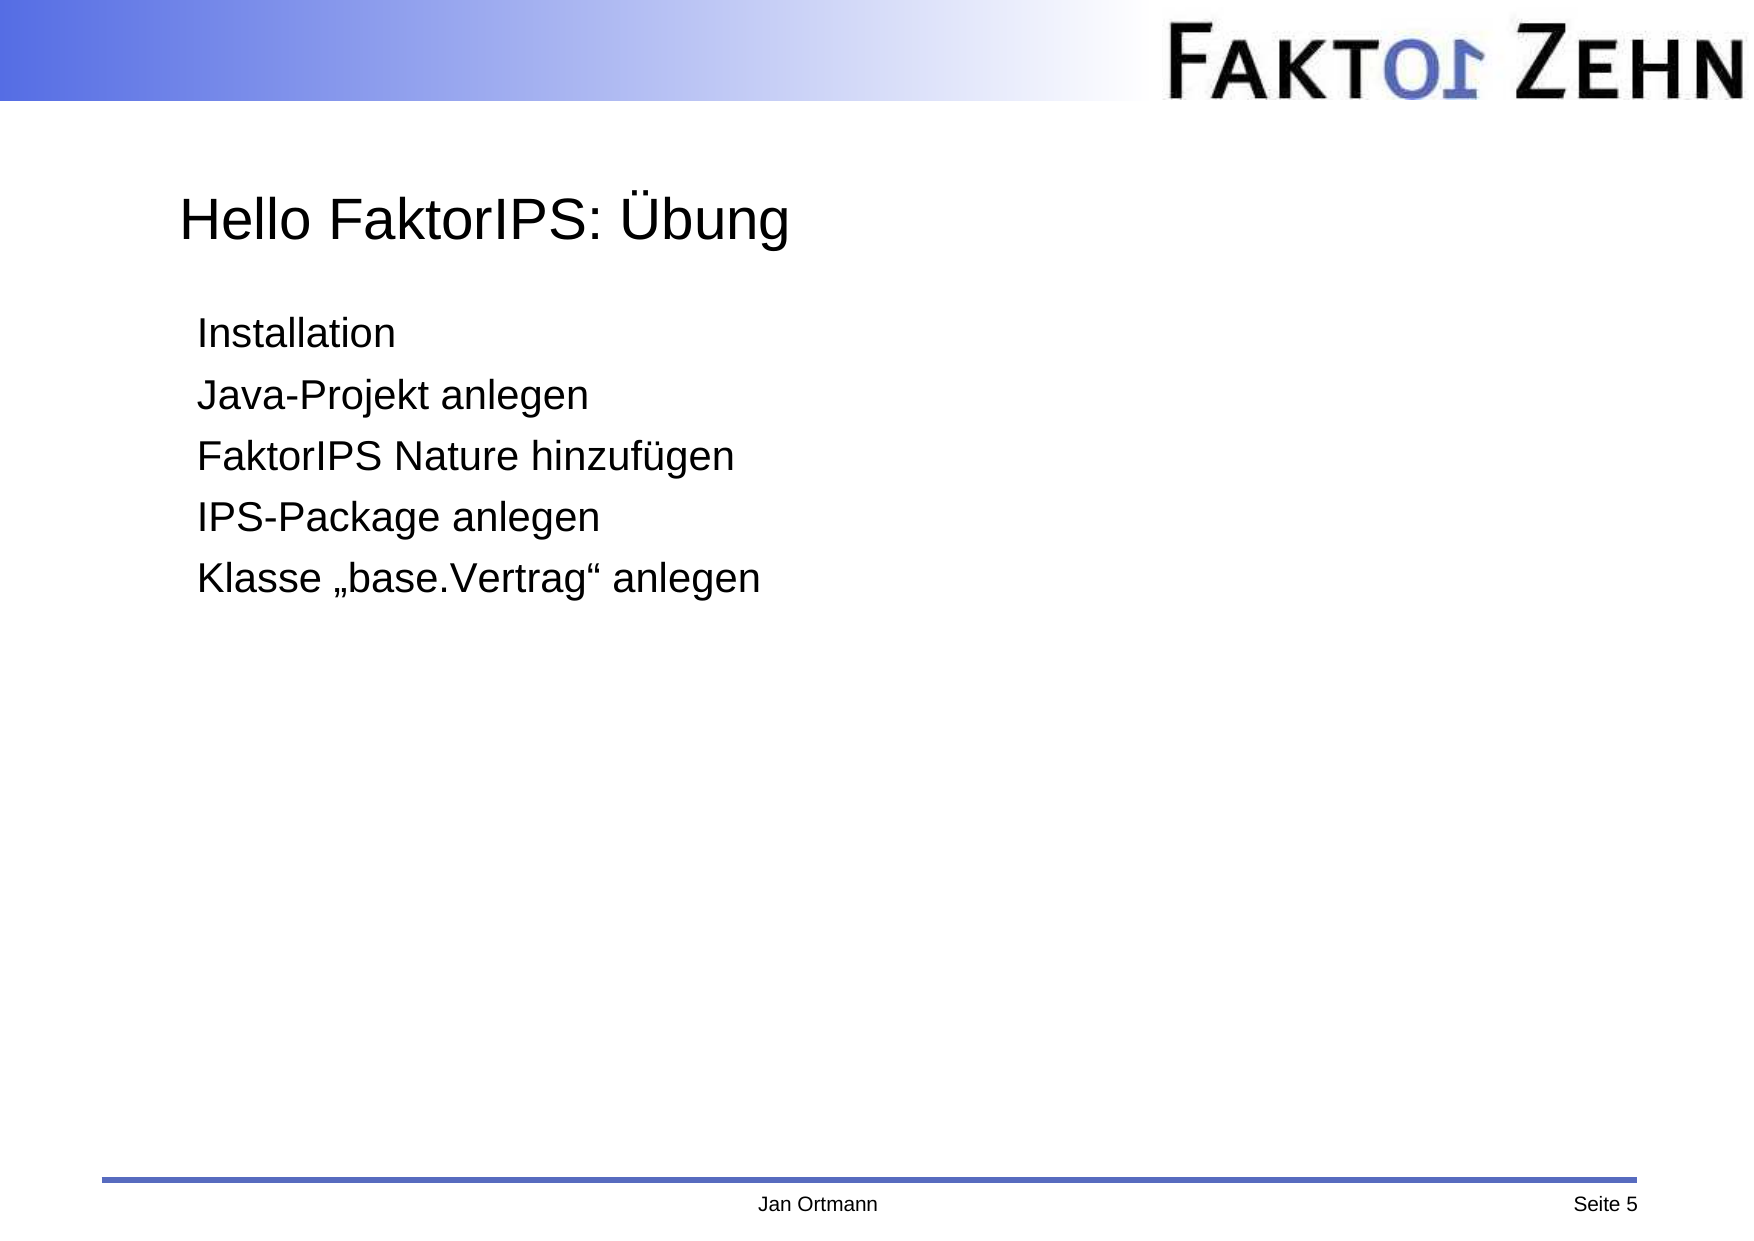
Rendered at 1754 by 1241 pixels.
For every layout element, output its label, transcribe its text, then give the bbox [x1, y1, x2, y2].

list Installation Java-Projekt anlegen FaktorIPS Nature hinzufügen IPS-Package anlegen Klasse „base.Vertrag“ anlegen [179, 310, 1576, 1078]
title Hello FaktorIPS: Übung [179, 142, 1576, 296]
picture [1162, 7, 1752, 100]
